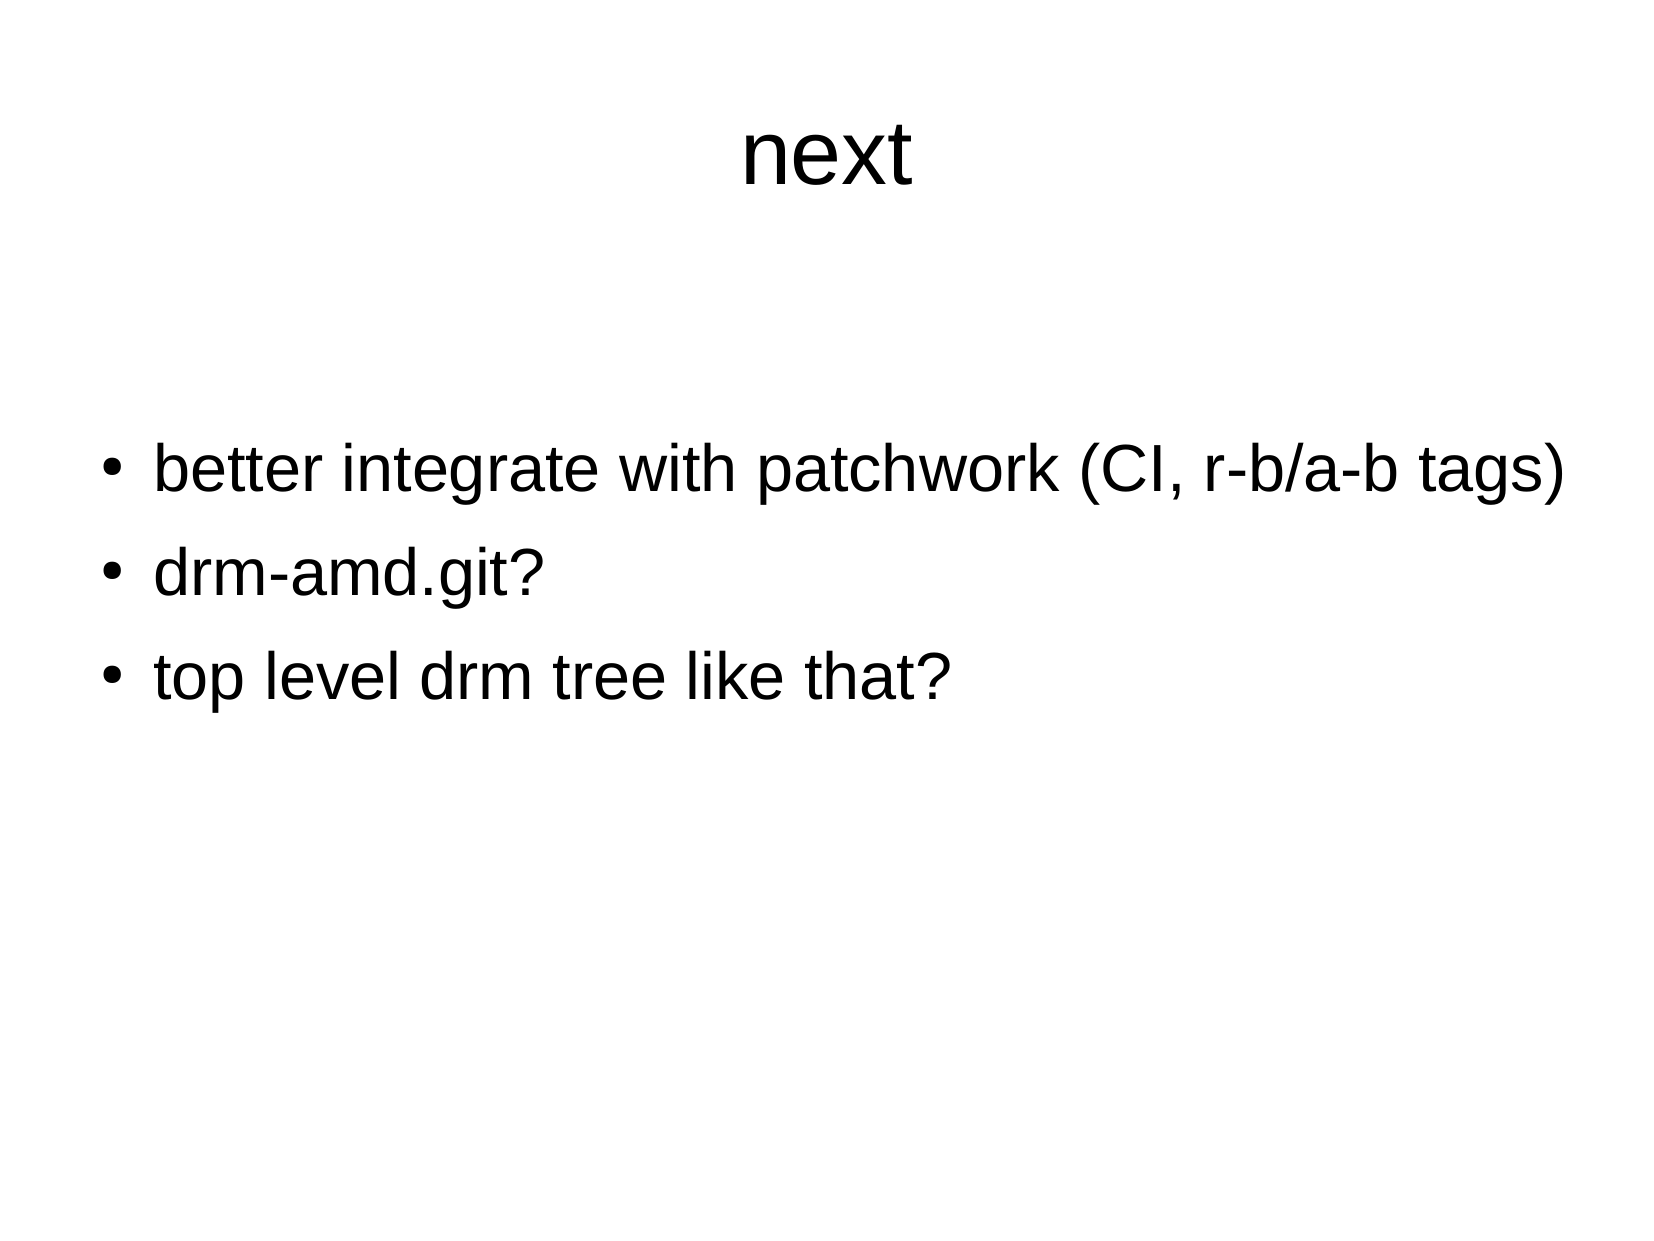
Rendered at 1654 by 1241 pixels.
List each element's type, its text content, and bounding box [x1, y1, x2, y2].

title next [82, 49, 1571, 257]
list better integrate with patchwork (CI, r-b/a-b tags) drm-amd.git? top level drm tree like that? [82, 431, 1571, 1021]
